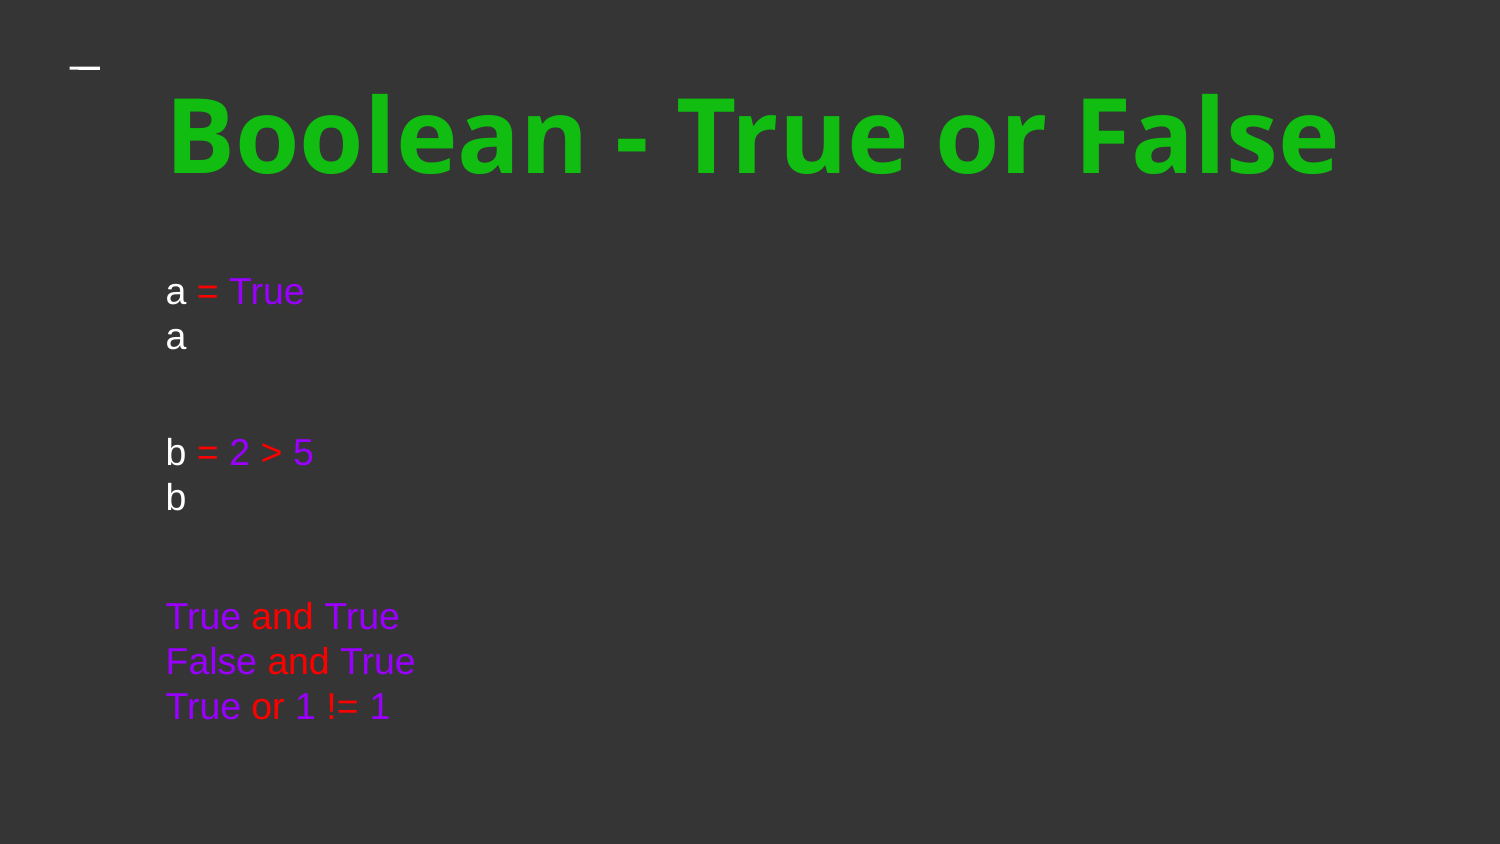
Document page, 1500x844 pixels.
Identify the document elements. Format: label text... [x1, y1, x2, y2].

title Boolean - True or False [150, 54, 1454, 227]
text_box a = True a [150, 251, 1289, 378]
text_box True and True False and True True or 1 != 1 [150, 576, 1289, 728]
text_box b = 2 > 5 b [150, 412, 1289, 539]
